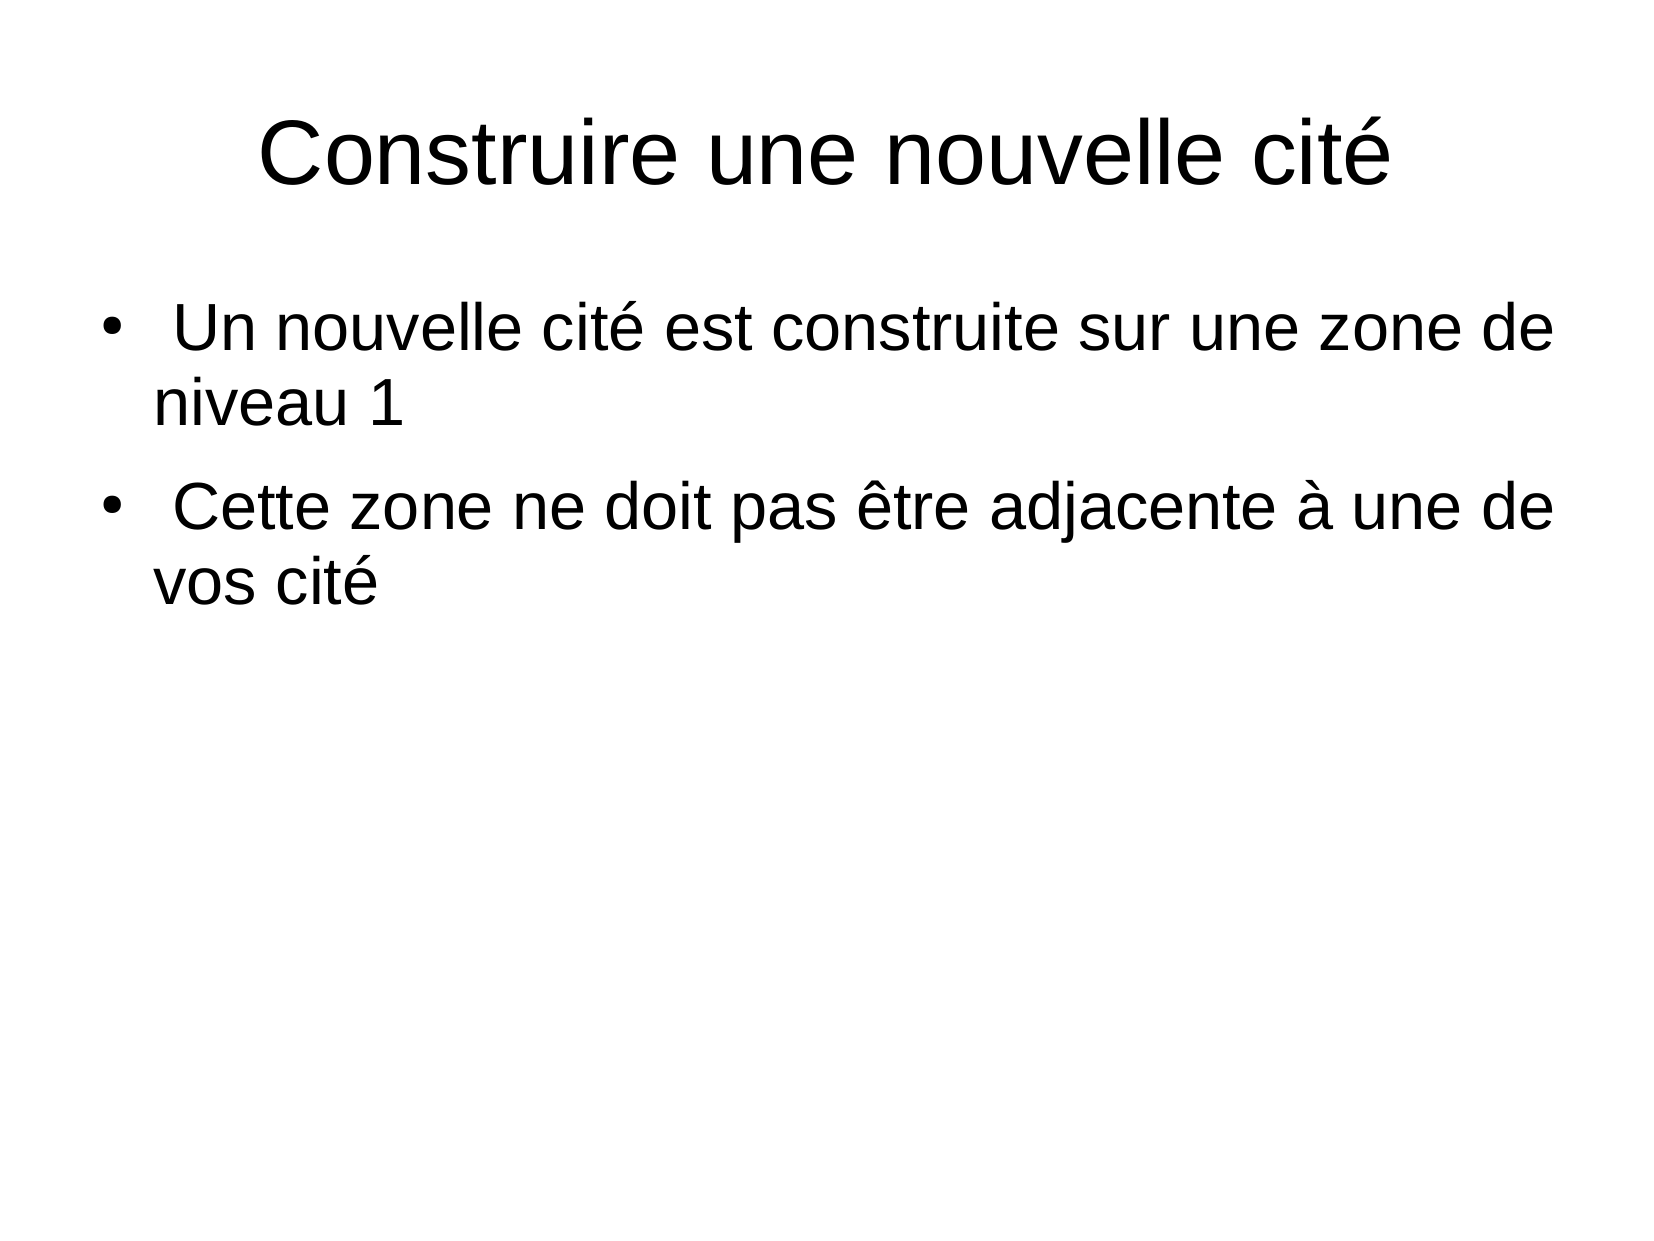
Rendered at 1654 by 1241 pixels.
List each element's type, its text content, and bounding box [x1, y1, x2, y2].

list Un nouvelle cité est construite sur une zone de niveau 1 Cette zone ne doit pas être adjacente à une de vos cité [82, 290, 1571, 1010]
title Construire une nouvelle cité [82, 49, 1571, 257]
